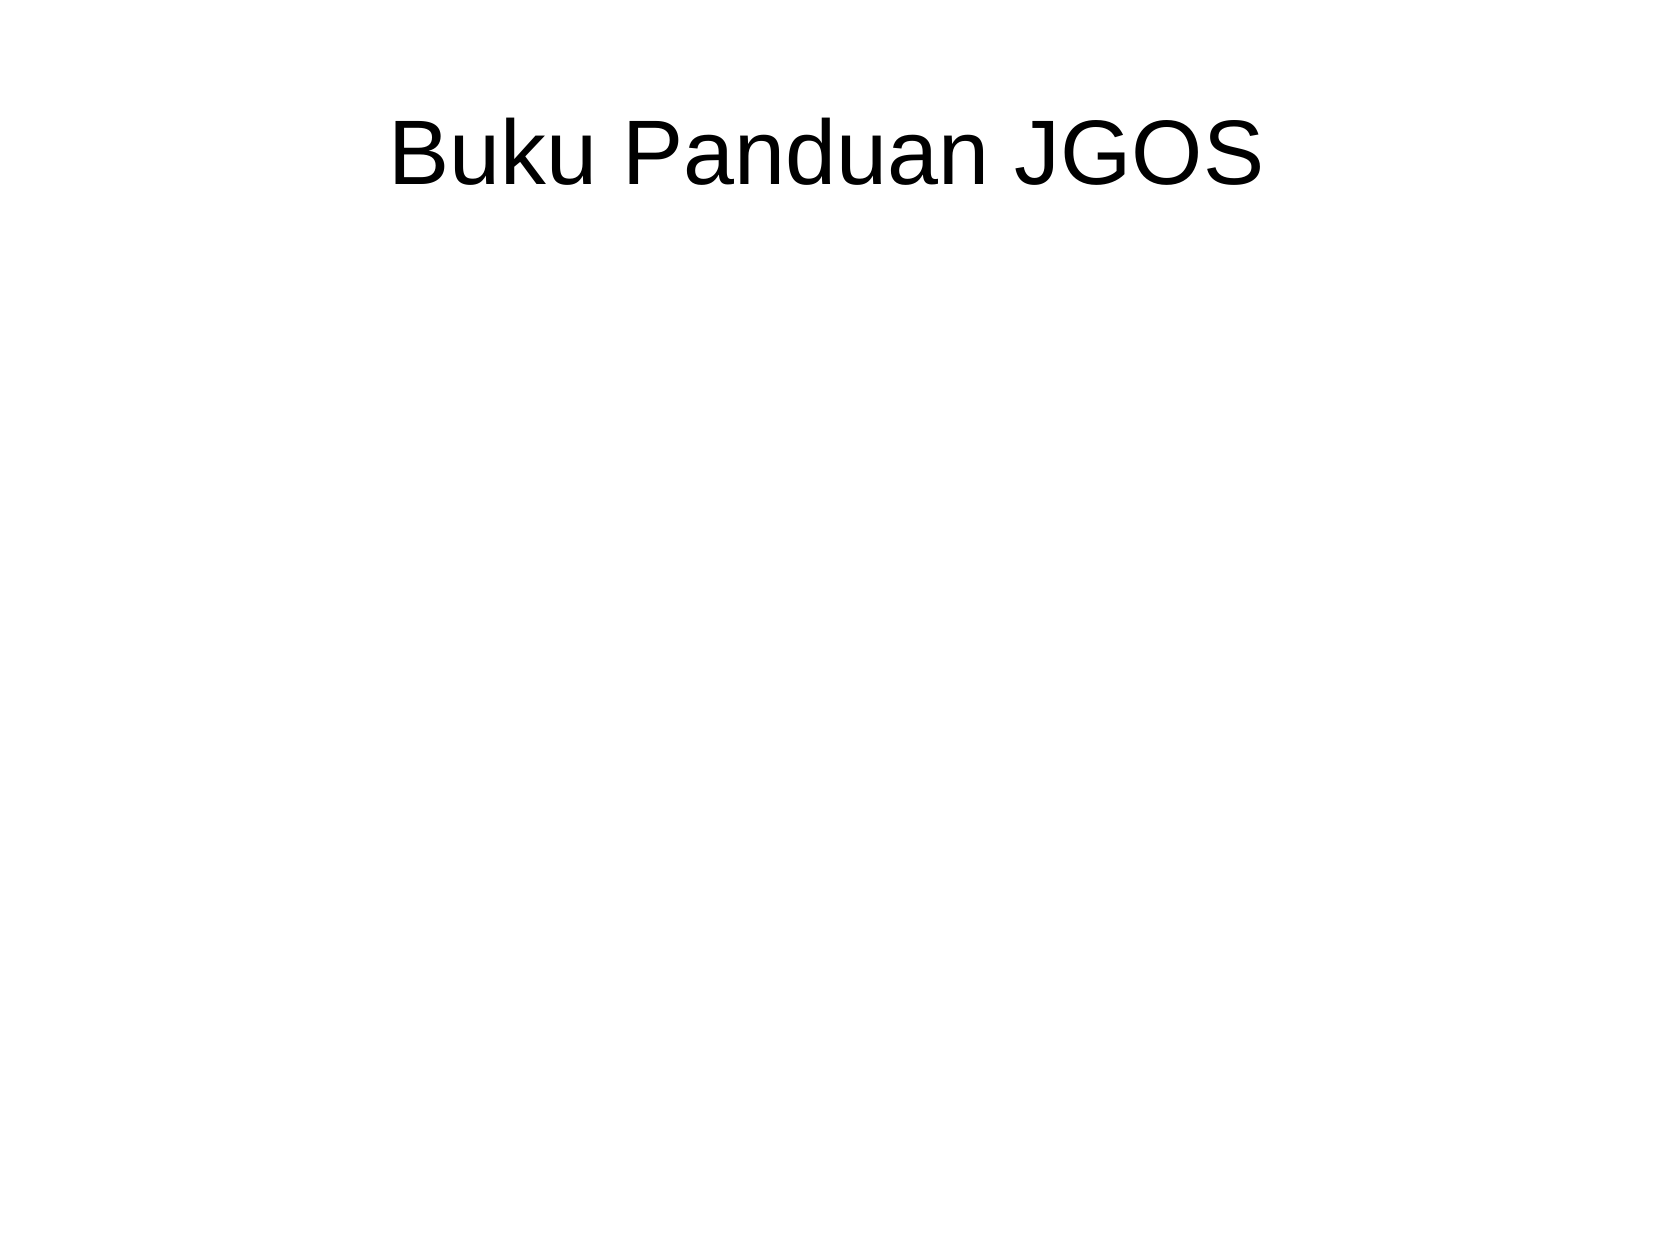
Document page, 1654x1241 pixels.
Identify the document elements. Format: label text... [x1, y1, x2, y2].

title Buku Panduan JGOS [82, 49, 1571, 257]
